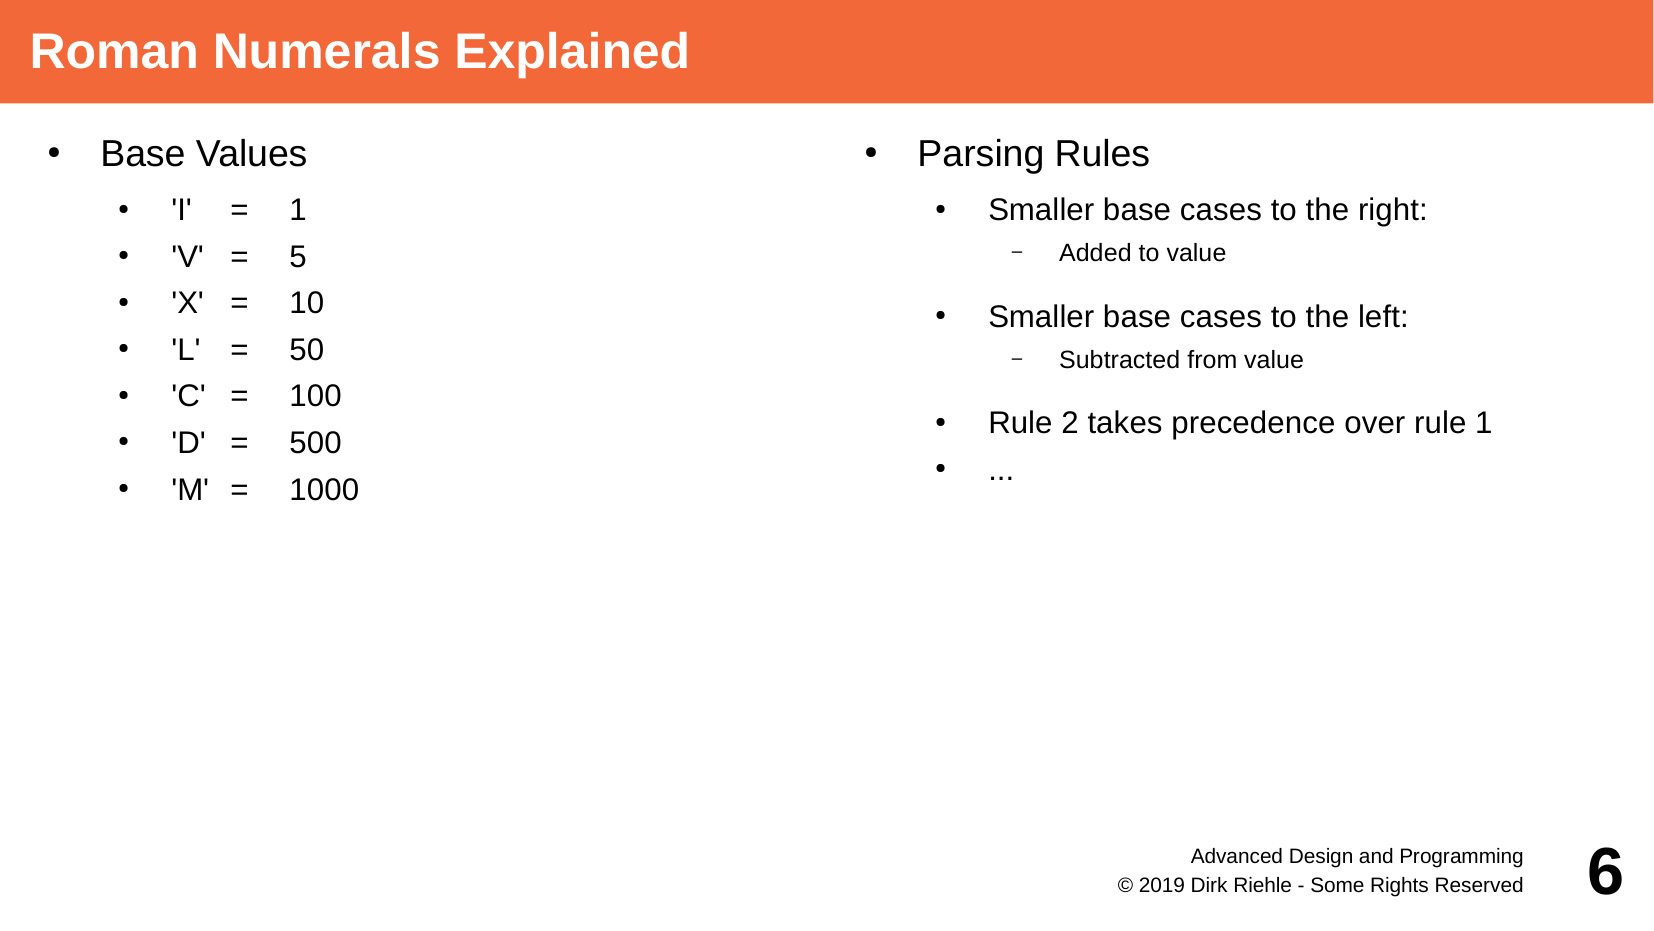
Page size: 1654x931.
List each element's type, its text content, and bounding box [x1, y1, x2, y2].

list Base Values 'I' = 1 'V' = 5 'X' = 10 'L' = 50 'C' = 100 'D' = 500 'M' = 1000 [29, 132, 808, 813]
title Roman Numerals Explained [0, 0, 1654, 104]
list Parsing Rules Smaller base cases to the right: Added to value Smaller base cases to the left: Subtracted from value Rule 2 takes precedence over rule 1 ... [846, 132, 1625, 813]
